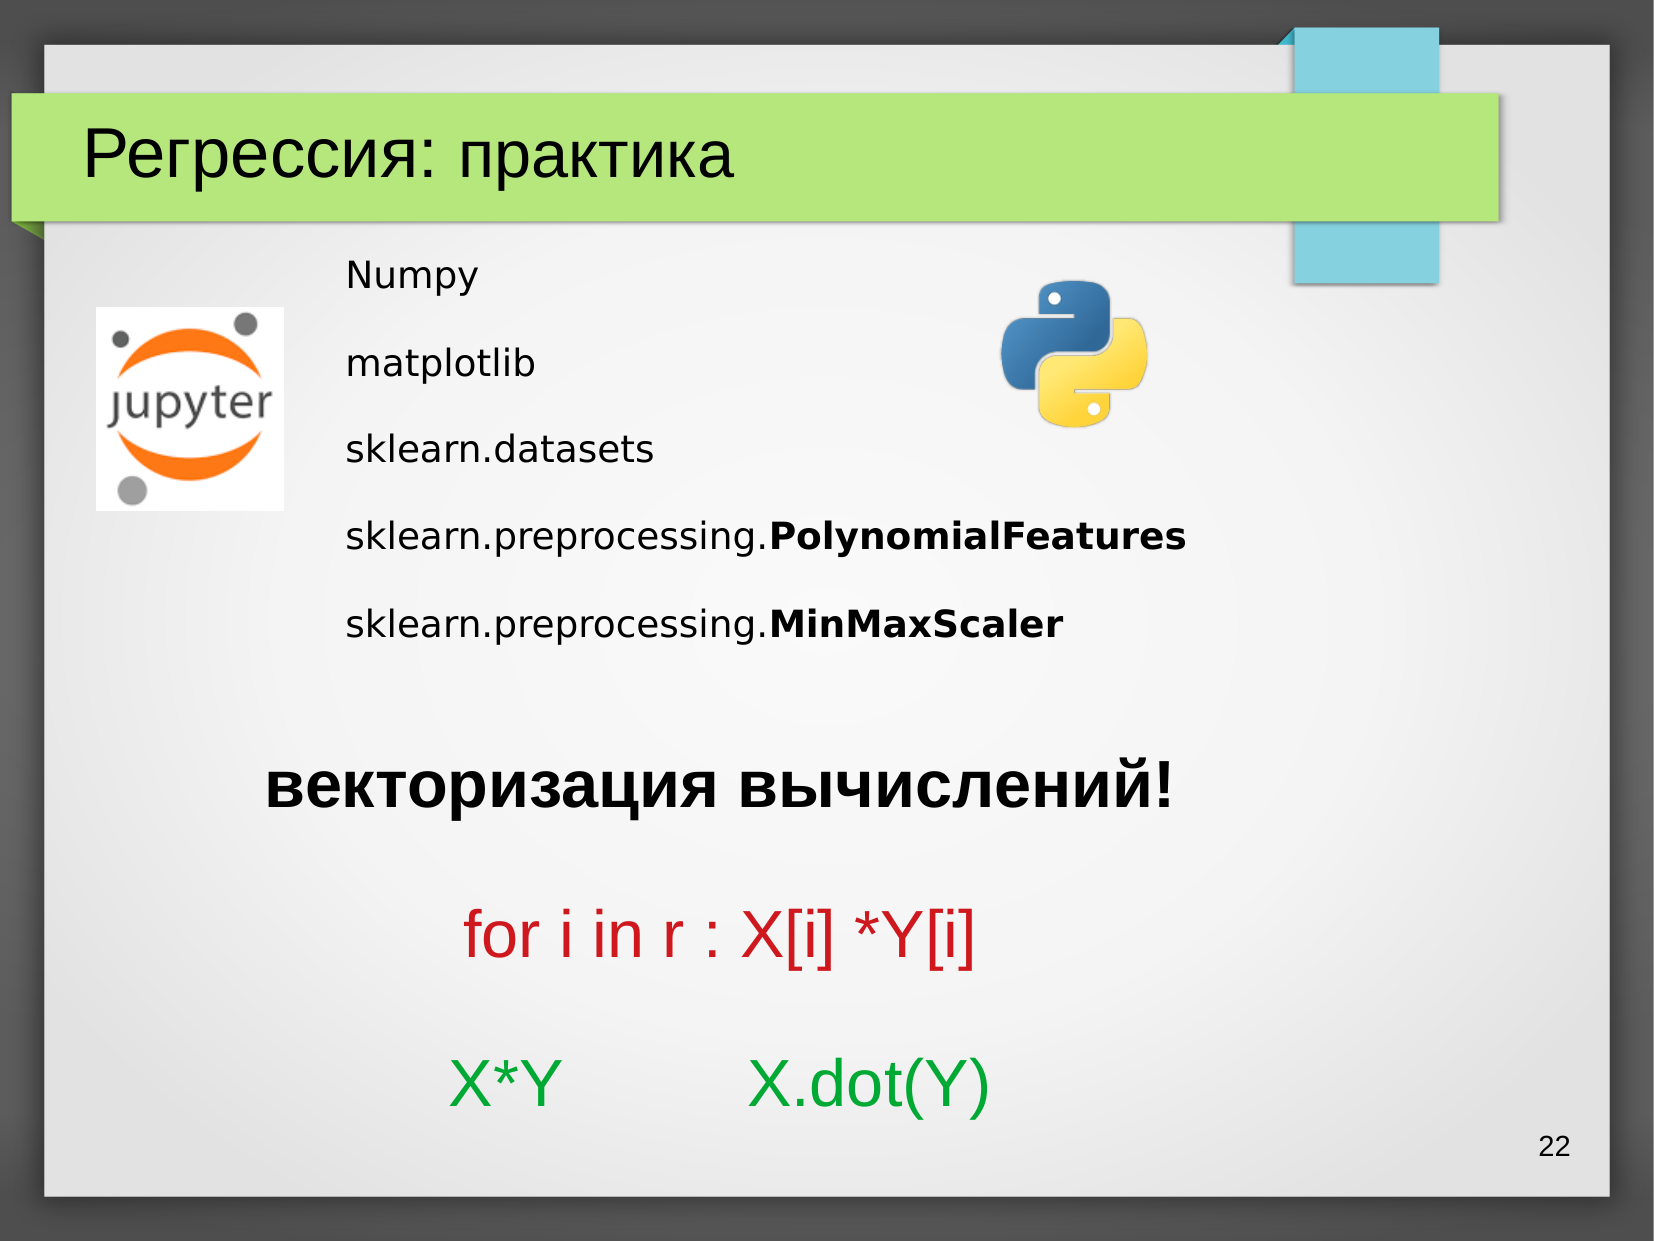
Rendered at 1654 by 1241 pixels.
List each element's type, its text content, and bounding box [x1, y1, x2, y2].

text_box Numpy matplotlib sklearn.datasets sklearn.preprocessing.PolynomialFeatures sklearn.preprocessing.MinMaxScaler [330, 246, 1229, 697]
title Регрессия: практика [82, 49, 1571, 257]
picture [0, 0, 1654, 1241]
text_box векторизация вычислений! for i in r : X[i] *Y[i] X*Y X.dot(Y) [224, 746, 1217, 1123]
